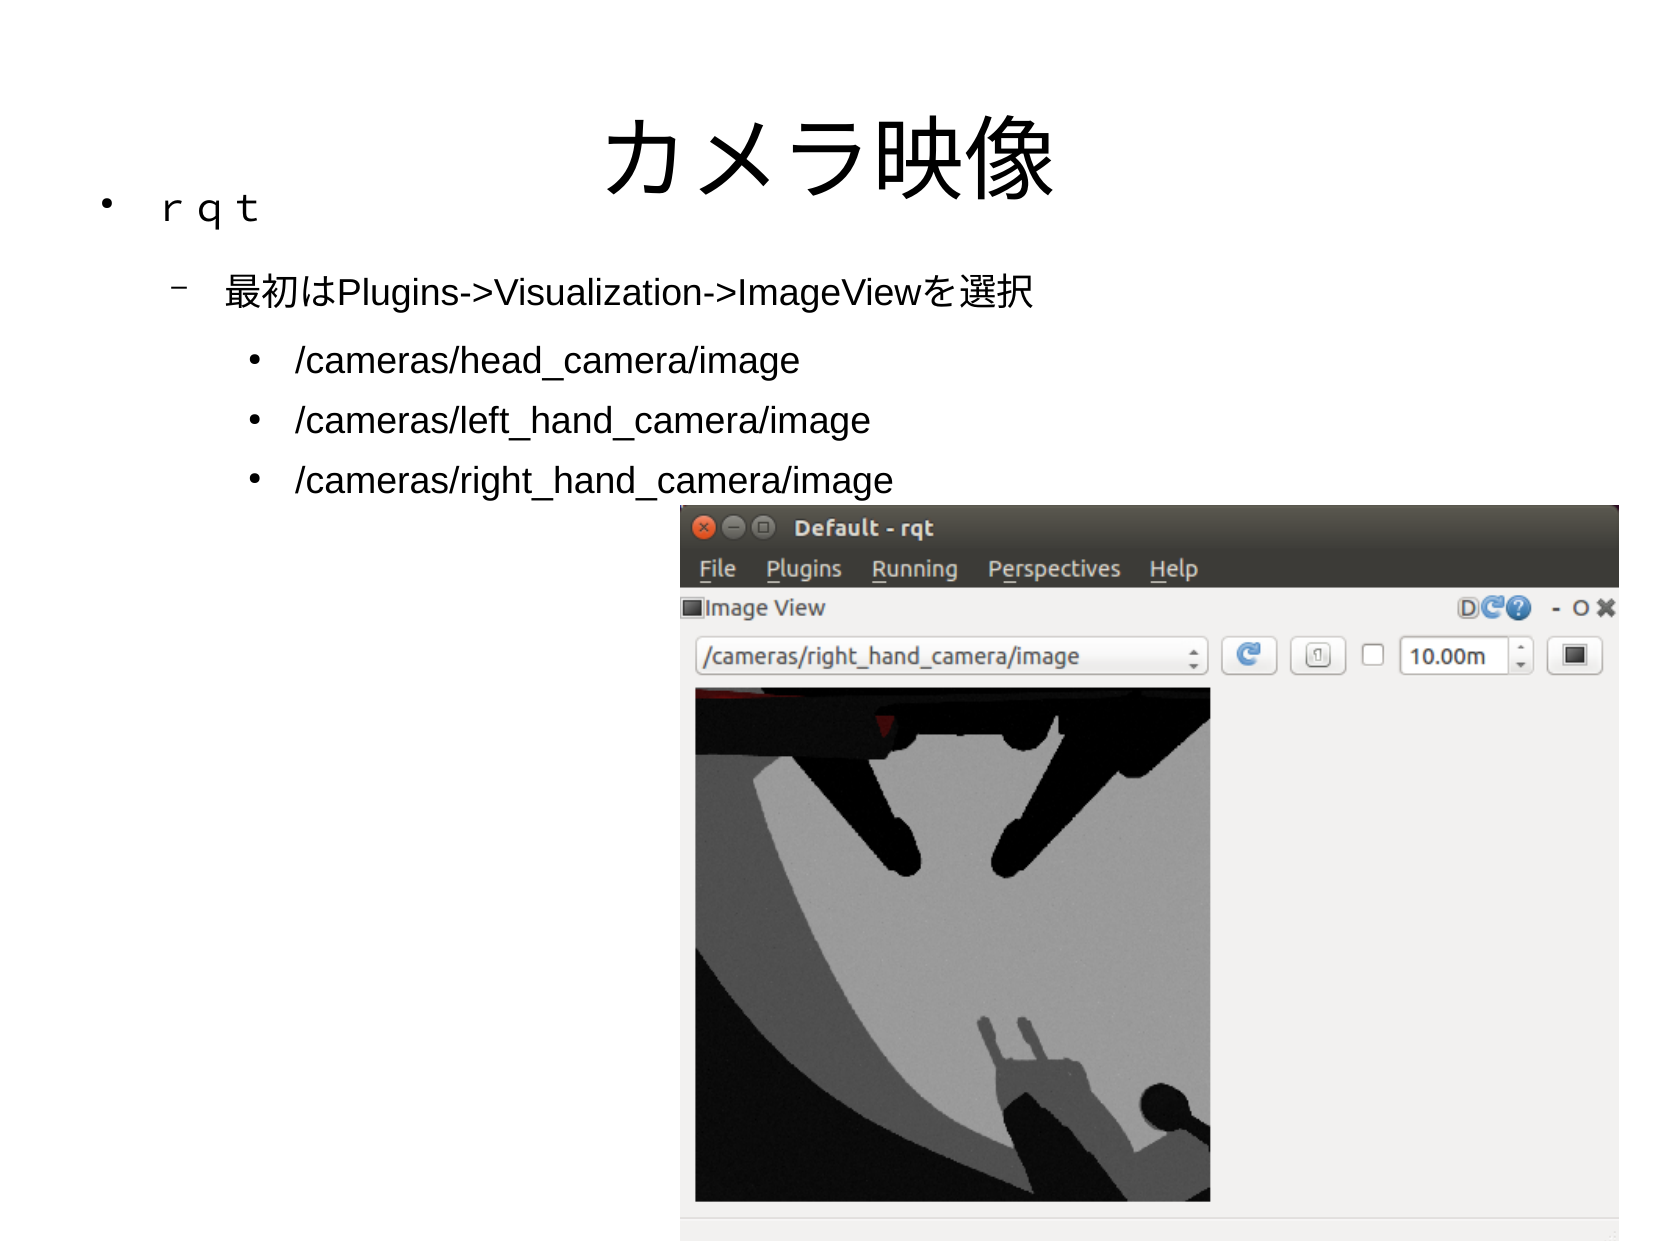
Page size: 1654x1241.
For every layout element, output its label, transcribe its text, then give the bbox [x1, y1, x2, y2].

picture [680, 505, 1619, 1241]
list ｒｑｔ 最初はPlugins->Visualization->ImageViewを選択 /cameras/head_camera/image /cameras/left_hand_camera/image /cameras/right_hand_camera/image [82, 177, 1571, 609]
title カメラ映像 [82, 49, 1571, 177]
